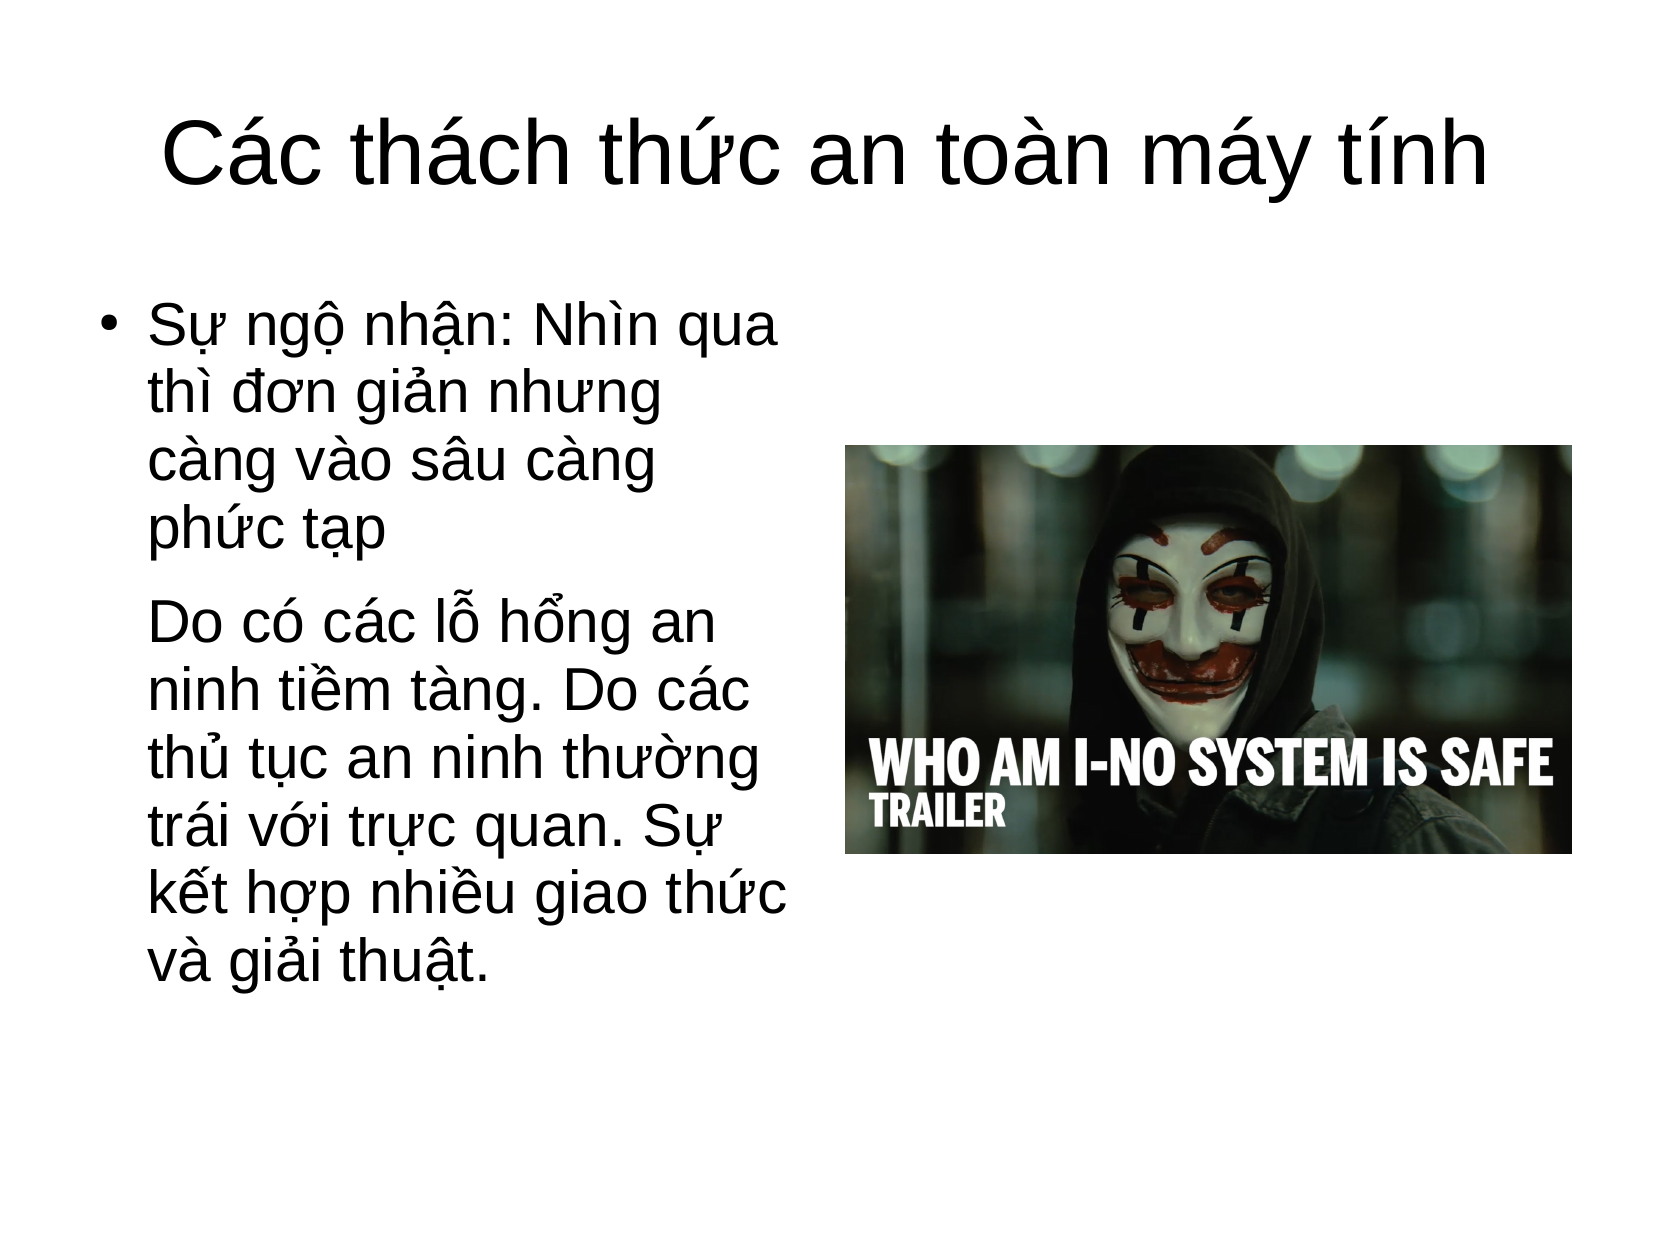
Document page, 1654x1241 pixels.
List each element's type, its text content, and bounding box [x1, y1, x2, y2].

list Sự ngộ nhận: Nhìn qua thì đơn giản nhưng càng vào sâu càng phức tạp Do có các lỗ hổng an ninh tiềm tàng. Do các thủ tục an ninh thường trái với trực quan. Sự kết hợp nhiều giao thức và giải thuật. [82, 290, 809, 1010]
picture [845, 445, 1572, 854]
title Các thách thức an toàn máy tính [82, 49, 1571, 257]
